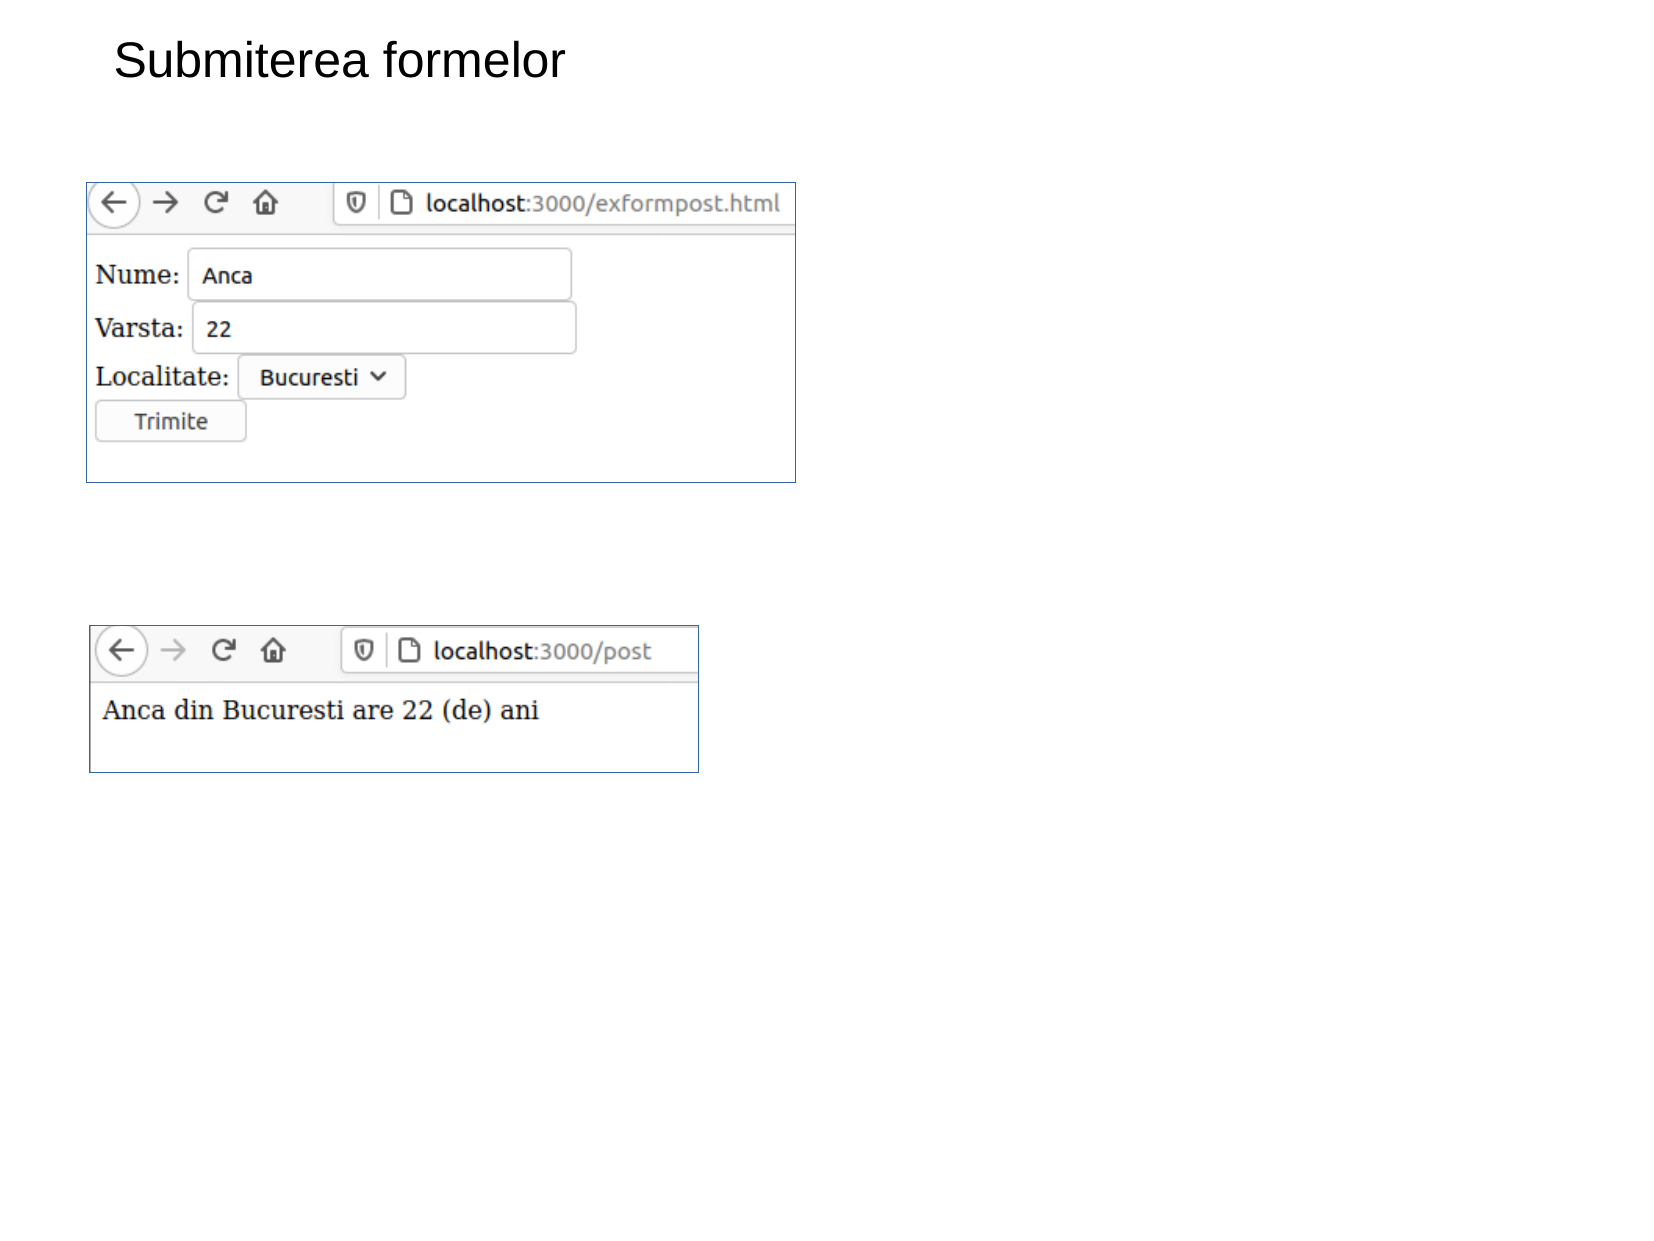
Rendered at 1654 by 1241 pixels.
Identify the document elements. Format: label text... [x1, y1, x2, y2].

text_box Submiterea formelor [51, 19, 636, 103]
picture [86, 182, 796, 483]
picture [89, 625, 699, 773]
